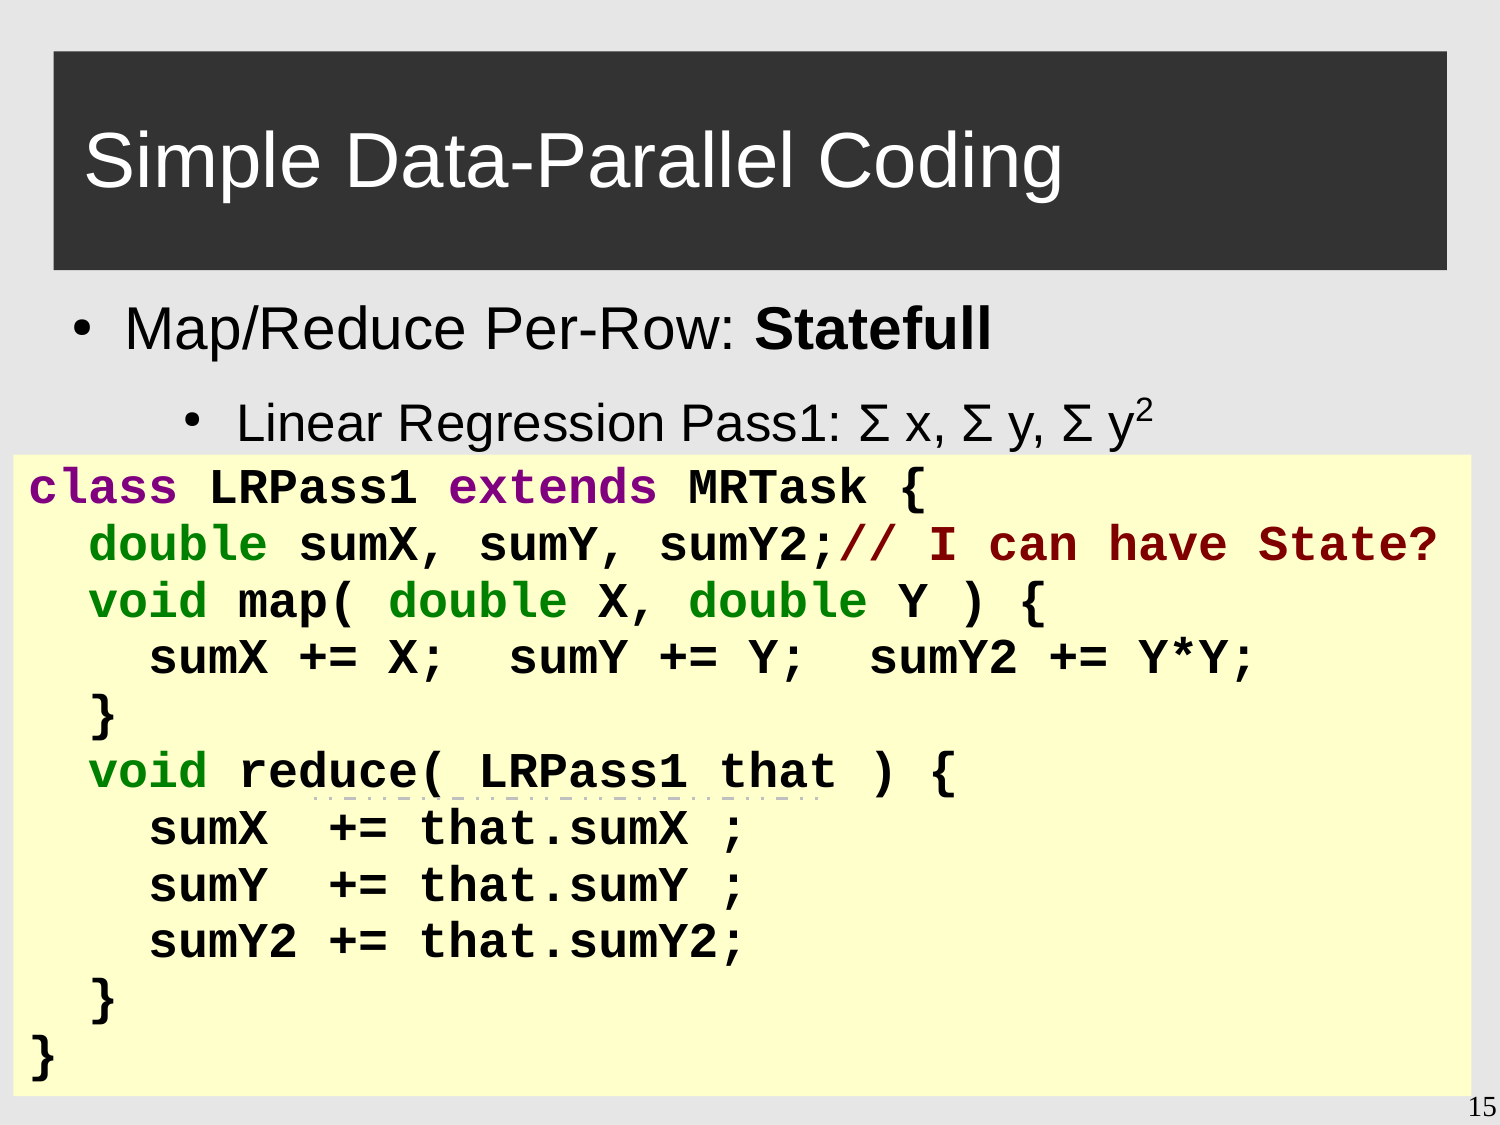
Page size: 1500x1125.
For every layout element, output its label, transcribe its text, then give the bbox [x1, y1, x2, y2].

title Simple Data-Parallel Coding [53, 51, 1447, 271]
list Map/Reduce Per-Row: Statefull Linear Regression Pass1: Σ x, Σ y, Σ y2 [53, 294, 1447, 454]
text_box class LRPass1 extends MRTask { double sumX, sumY, sumY2;// I can have State? void map( double X, double Y ) { sumX += X; sumY += Y; sumY2 += Y*Y; } void reduce( LRPass1 that ) { sumX += that.sumX ; sumY += that.sumY ; sumY2 += that.sumY2; } } [13, 454, 1472, 1097]
